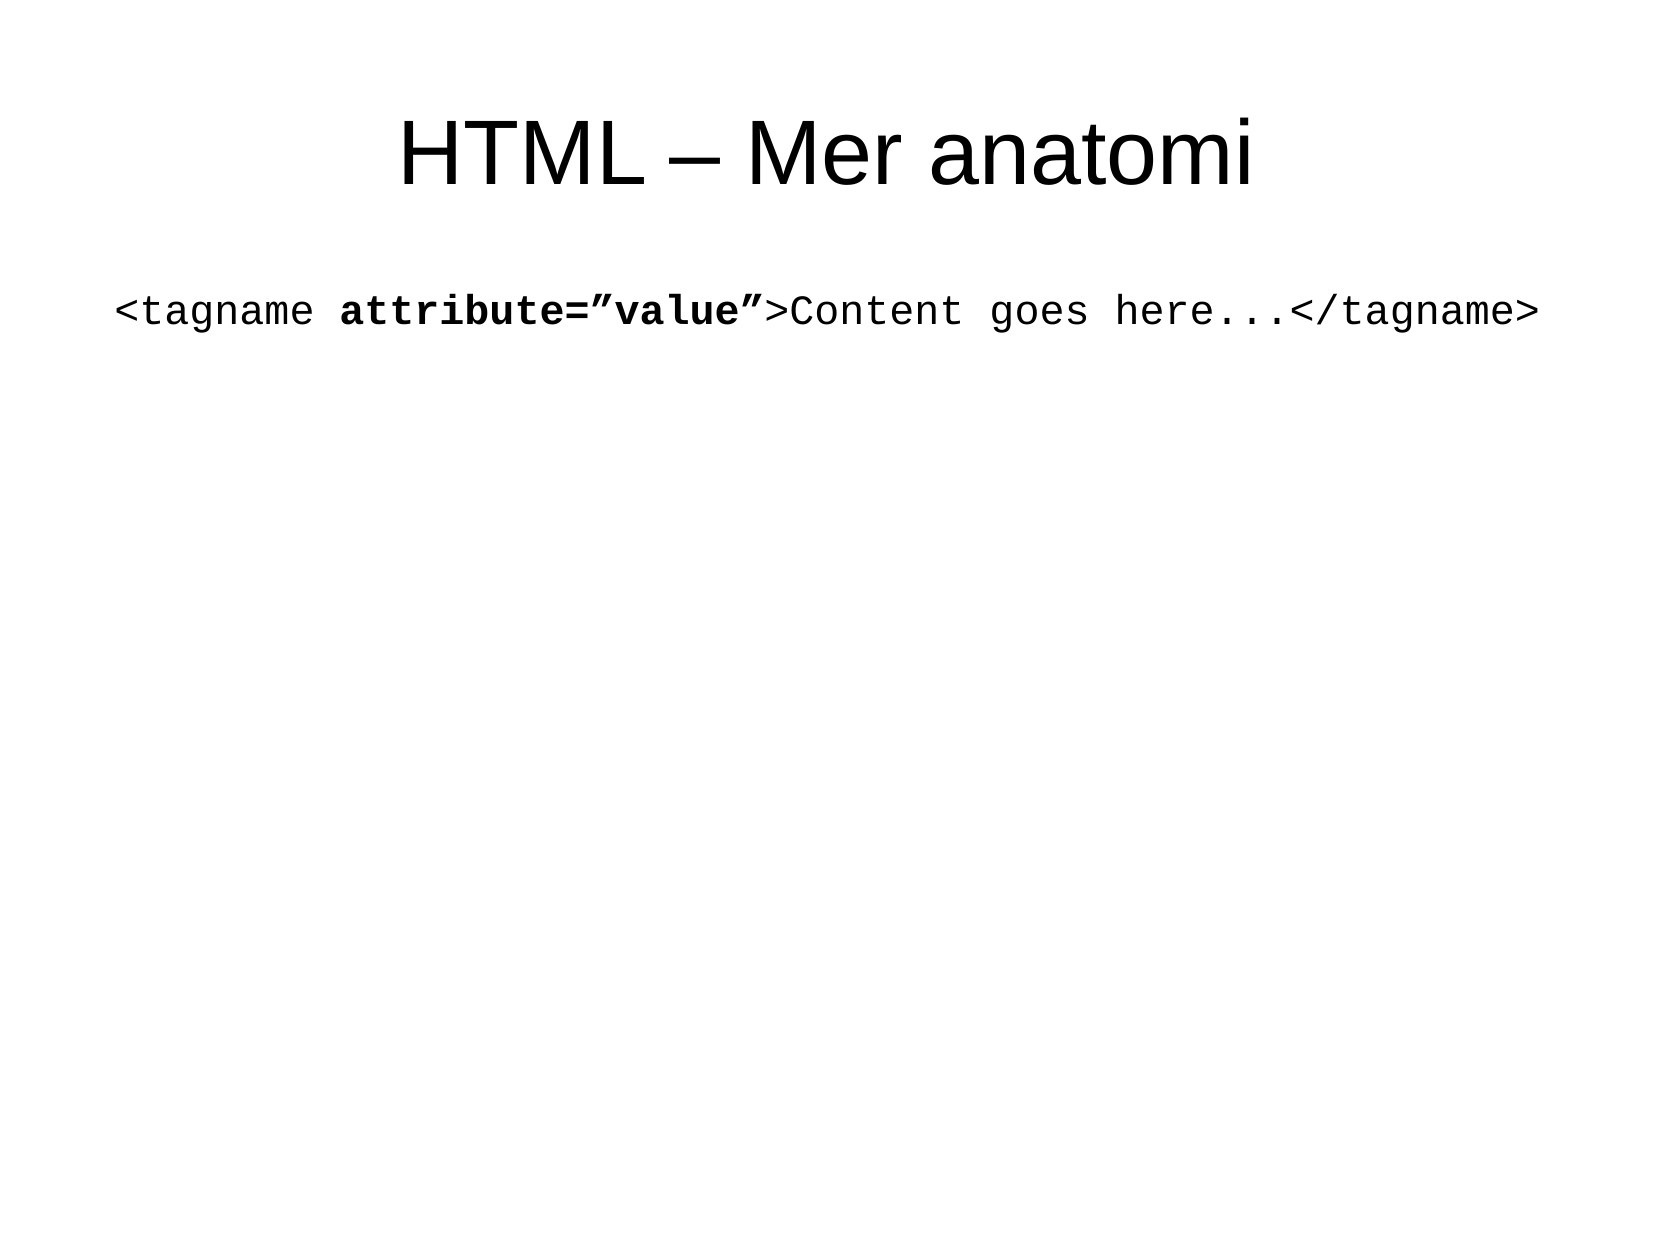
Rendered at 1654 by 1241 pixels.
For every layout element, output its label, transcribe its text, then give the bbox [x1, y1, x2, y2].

title HTML – Mer anatomi [82, 49, 1571, 257]
subtitle <tagname attribute=”value”>Content goes here...</tagname> [106, 290, 1548, 1010]
